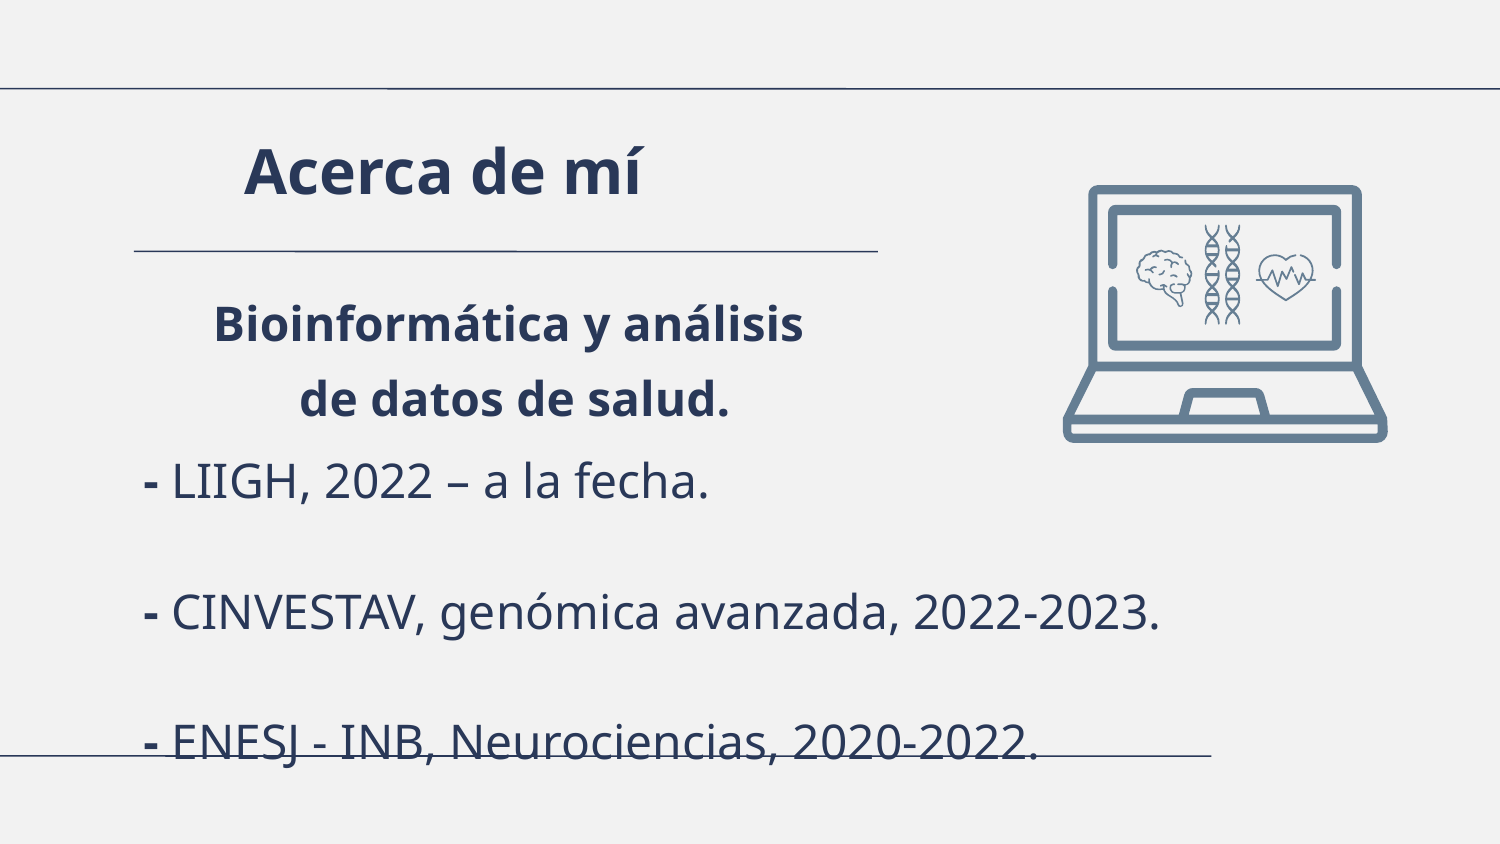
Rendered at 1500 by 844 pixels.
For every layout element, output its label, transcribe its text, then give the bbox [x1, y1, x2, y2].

title Bioinformática y análisis de datos de salud. [85, 280, 910, 409]
text_box [1062, 185, 1388, 443]
text_box - LIIGH, 2022 – a la fecha. - CINVESTAV, genómica avanzada, 2022-2023. - ENESJ - INB, Neurociencias, 2020-2022. [128, 440, 1281, 735]
title Acerca de mí [229, 116, 833, 243]
